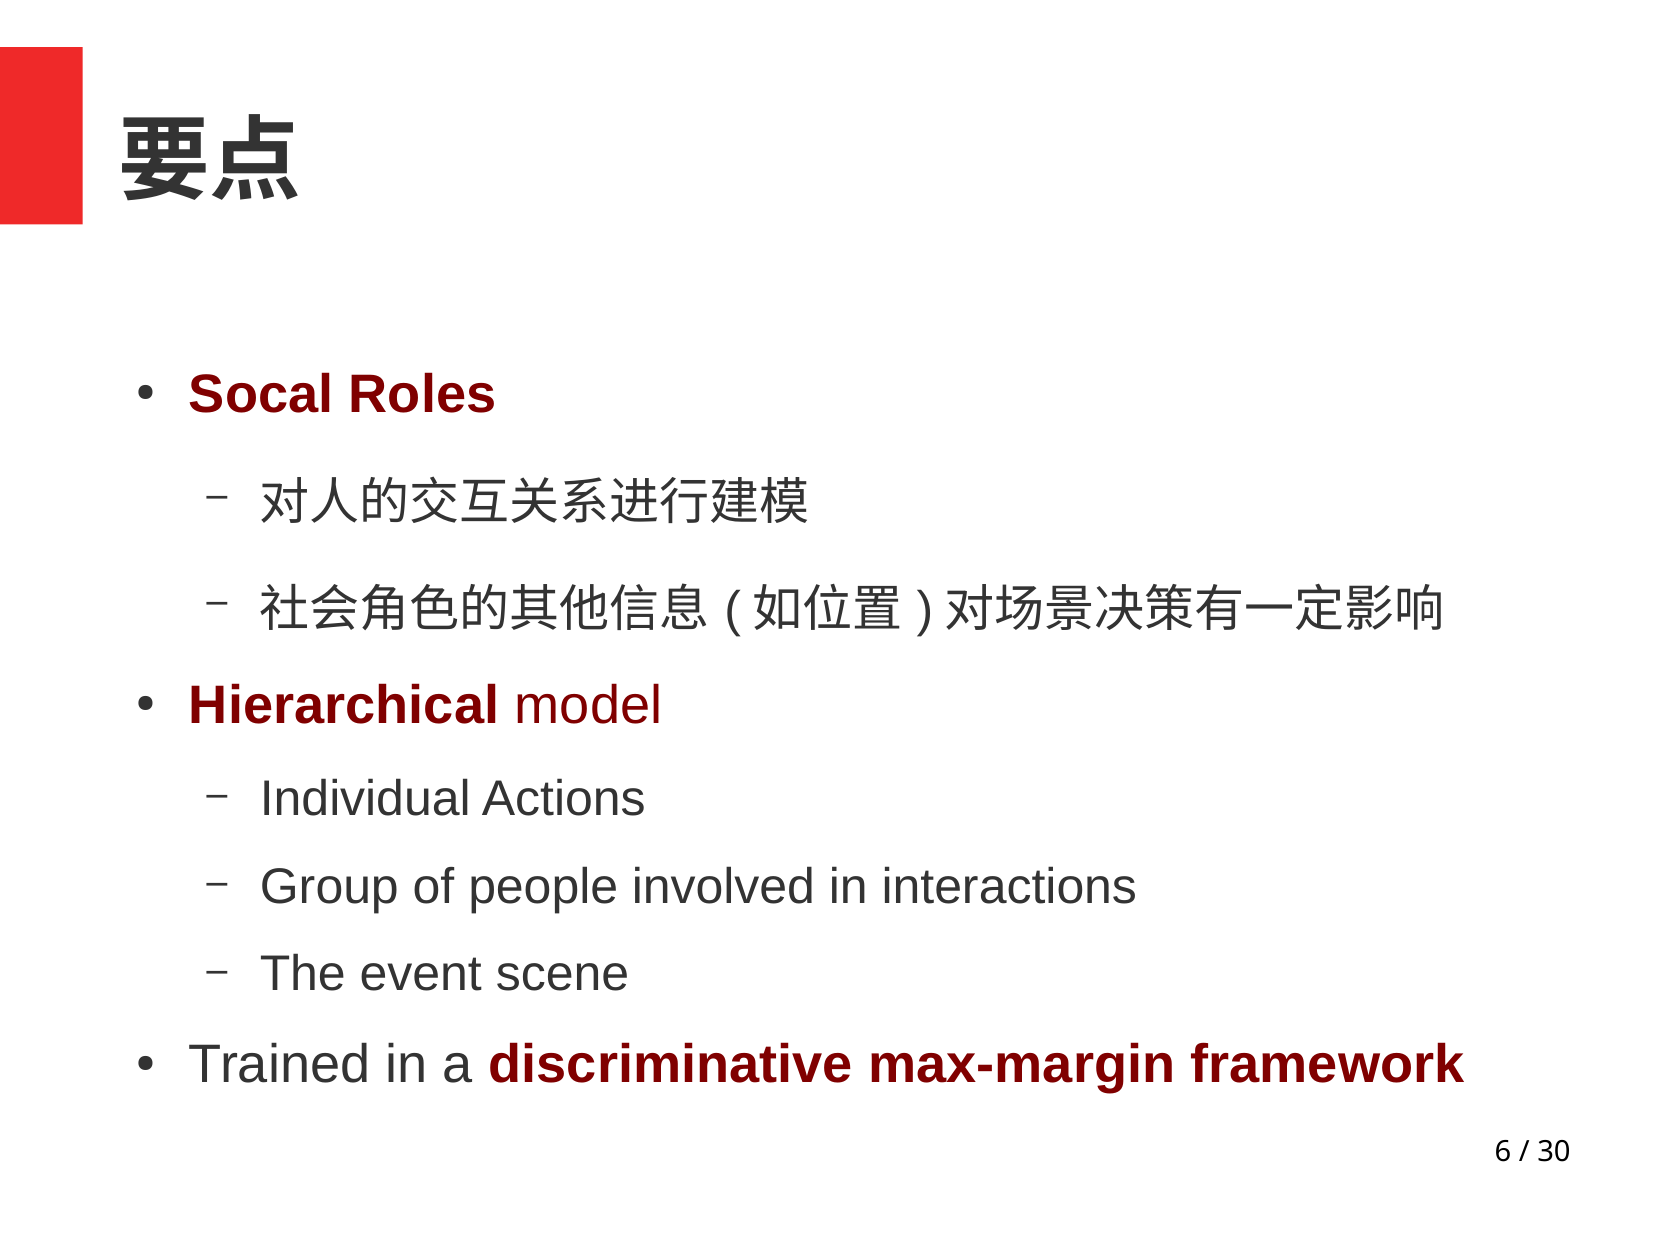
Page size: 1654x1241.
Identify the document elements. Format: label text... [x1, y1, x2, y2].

title 要点 [118, 49, 1571, 257]
list Socal Roles 对人的交互关系进行建模 社会角色的其他信息(如位置)对场景决策有一定影响 Hierarchical model Individual Actions Group of people involved in interactions The event scene Trained in a discriminative max-margin framework [118, 354, 1536, 1074]
